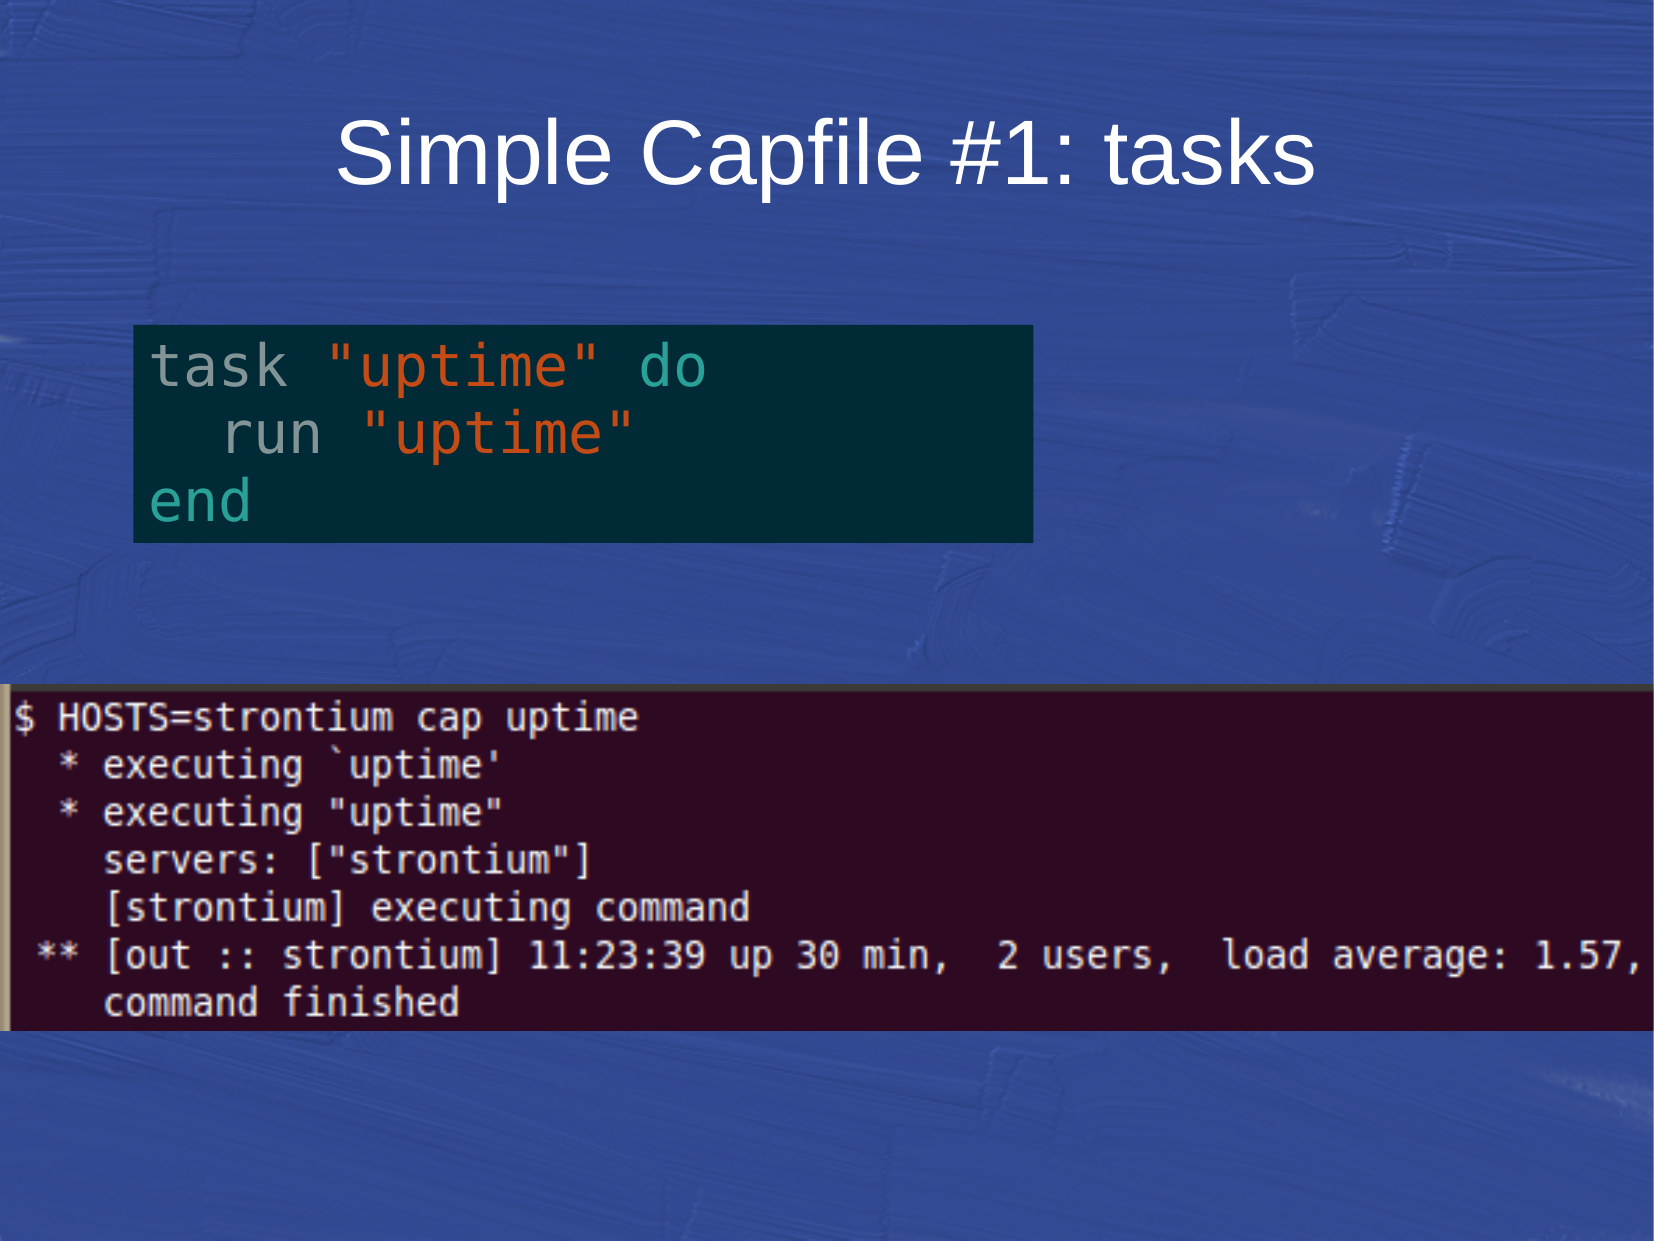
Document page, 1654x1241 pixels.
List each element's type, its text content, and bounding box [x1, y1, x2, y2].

title Simple Capfile #1: tasks [82, 56, 1571, 250]
text_box task "uptime" do run "uptime" end [133, 324, 1034, 543]
picture [0, 0, 1654, 1241]
